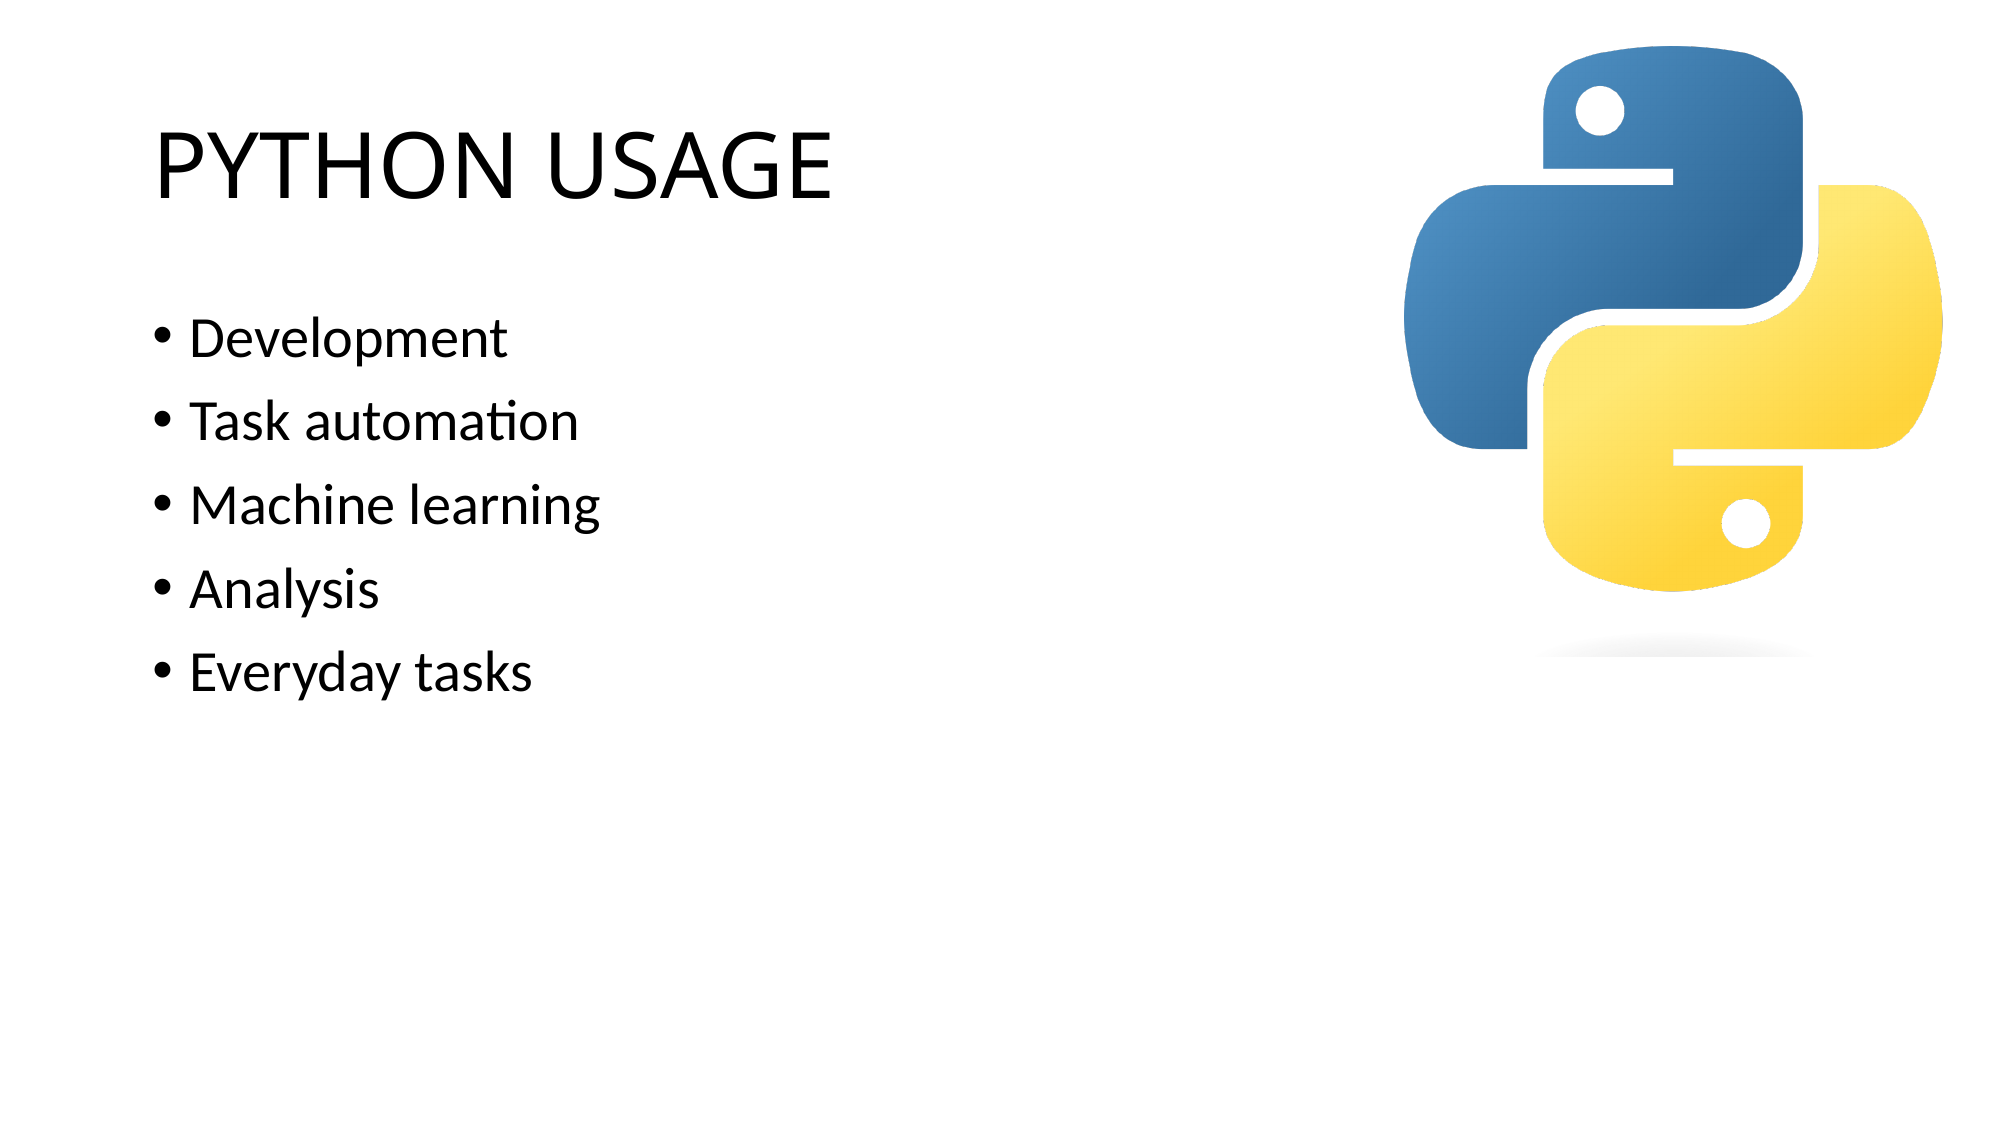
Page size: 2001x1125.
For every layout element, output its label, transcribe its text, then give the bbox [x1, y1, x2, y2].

list Development Task automation Machine learning Analysis Everyday tasks [137, 299, 1863, 1014]
picture [1404, 46, 1961, 657]
title PYTHON USAGE [137, 59, 1404, 278]
